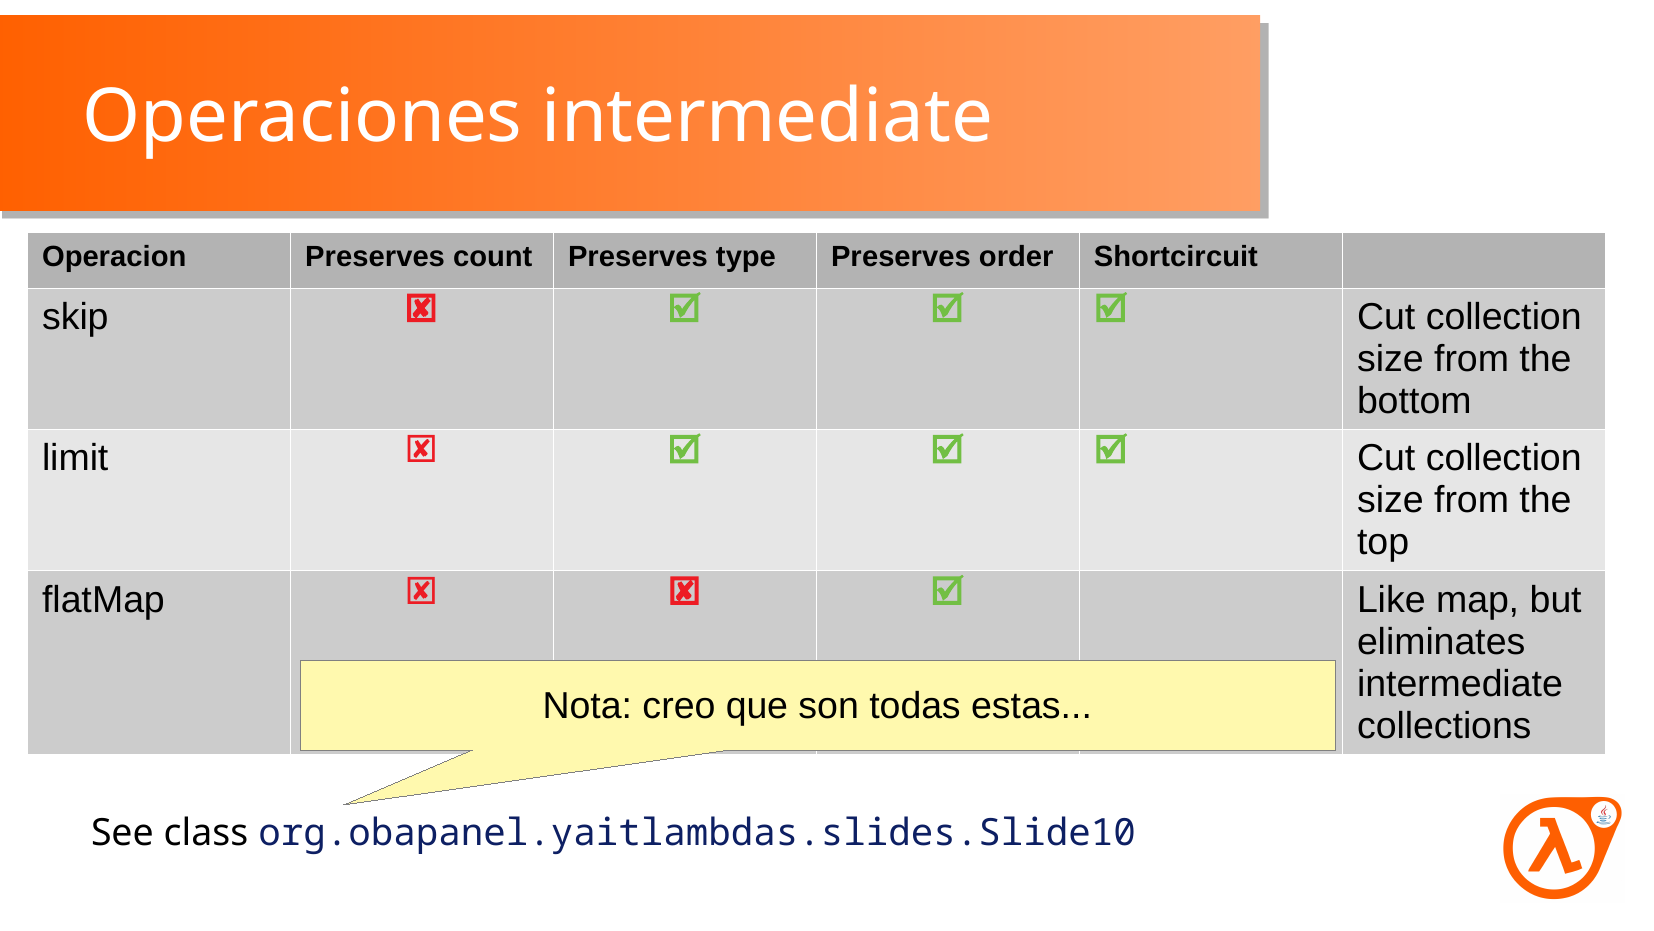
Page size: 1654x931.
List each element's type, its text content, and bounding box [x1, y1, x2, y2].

title Operaciones intermediate [82, 35, 1235, 189]
table_header [1343, 233, 1605, 288]
table_header Preserves count [291, 233, 553, 288]
picture [1500, 794, 1625, 903]
table_cell  [817, 430, 1079, 570]
text_box Nota: creo que son todas estas... [300, 660, 1336, 798]
table_cell  [291, 289, 553, 429]
text_box See class org.obapanel.yaitlambdas.slides.Slide10 [76, 798, 1129, 856]
table_cell  [291, 571, 553, 754]
table_cell Cut collection size from the bottom [1343, 289, 1605, 429]
table_cell Cut collection size from the top [1343, 430, 1605, 570]
table_cell skip [28, 289, 290, 429]
table_header Operacion [28, 233, 290, 288]
table_cell  [817, 289, 1079, 429]
table_header Shortcircuit [1080, 233, 1342, 288]
table_cell limit [28, 430, 290, 570]
table_cell  [817, 571, 1079, 660]
table_cell  [291, 430, 553, 570]
table_cell  [1080, 430, 1342, 570]
table_cell [1080, 571, 1342, 754]
table_header Preserves type [554, 233, 816, 288]
table_cell  [554, 430, 816, 570]
table_header Preserves order [817, 233, 1079, 288]
table_cell  [554, 289, 816, 429]
table_cell Like map, but eliminates intermediate collections [1343, 571, 1605, 754]
table_cell  [1080, 289, 1342, 429]
table_cell  [554, 571, 816, 660]
table_cell flatMap [28, 571, 290, 754]
